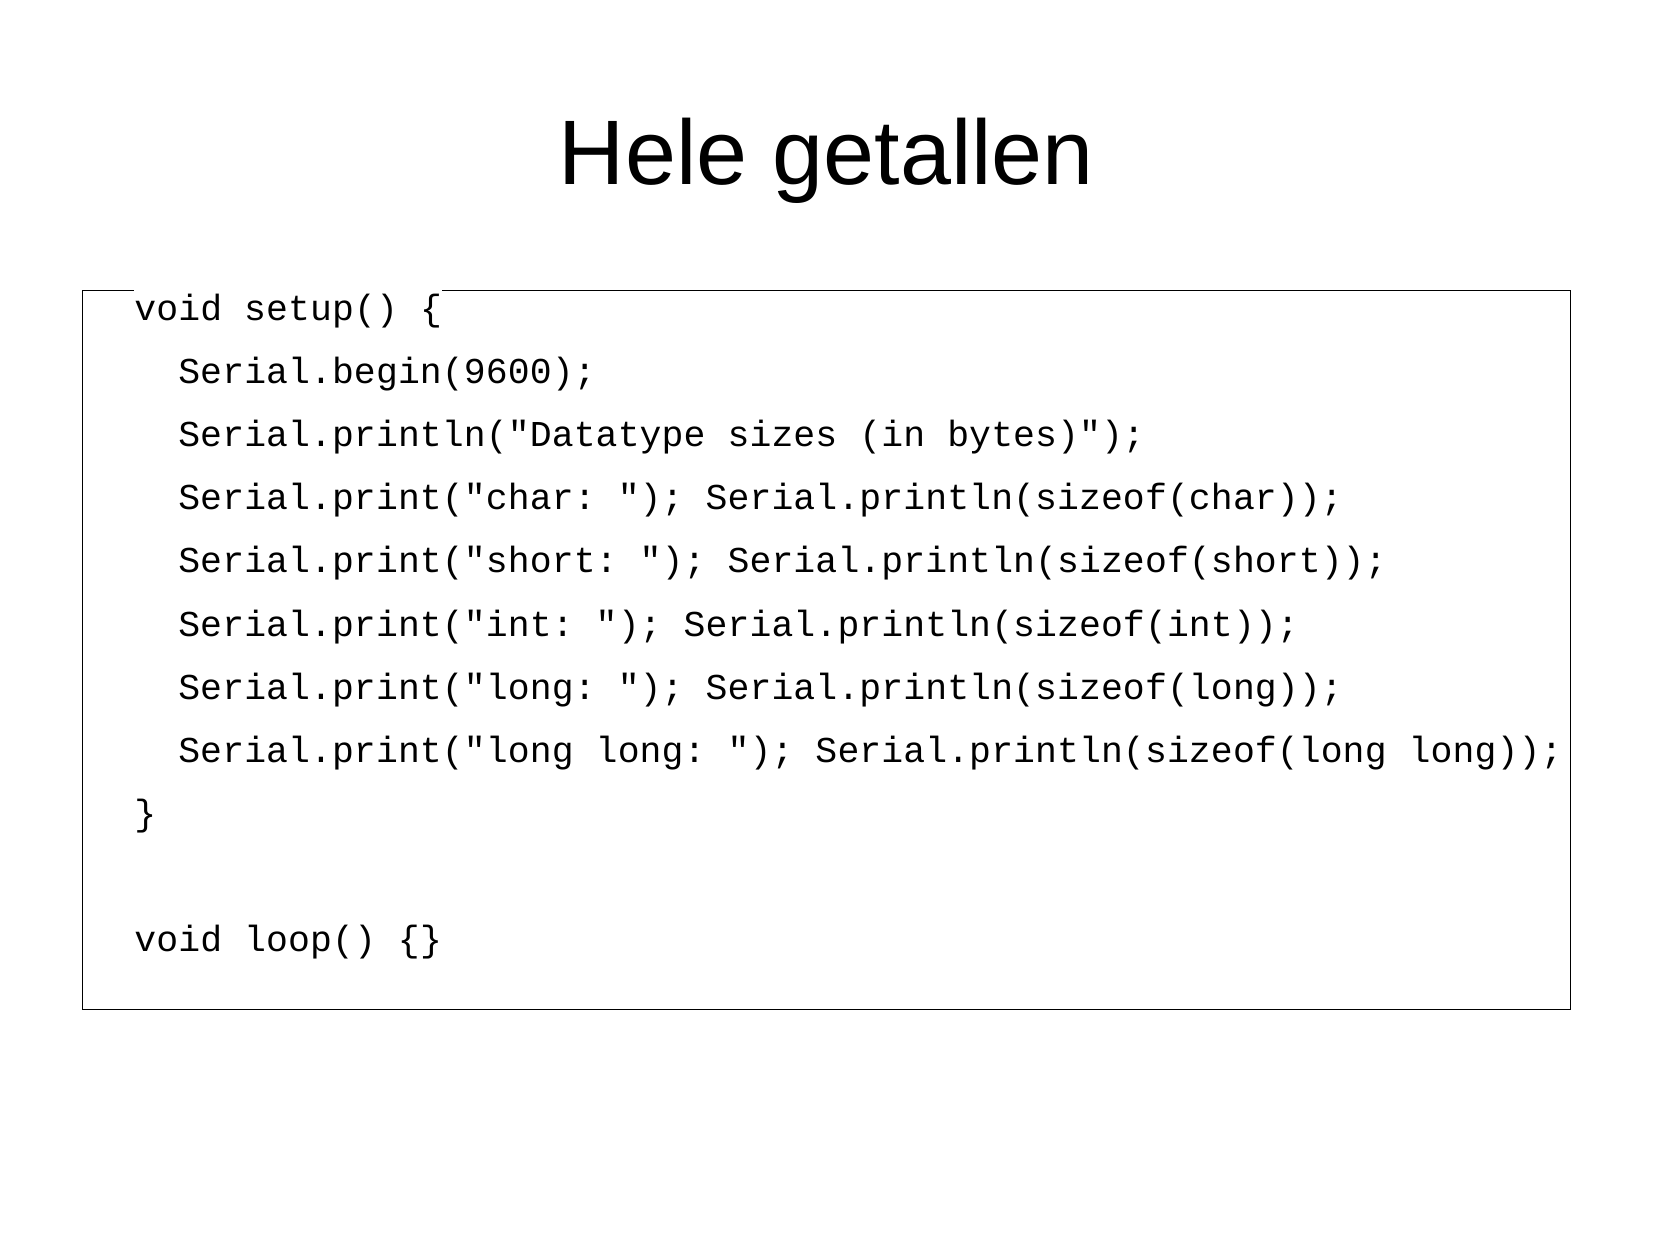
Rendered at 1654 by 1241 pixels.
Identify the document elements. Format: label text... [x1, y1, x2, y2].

title Hele getallen [82, 49, 1571, 257]
list void setup() { Serial.begin(9600); Serial.println("Datatype sizes (in bytes)"); Serial.print("char: "); Serial.println(sizeof(char)); Serial.print("short: "); Serial.println(sizeof(short)); Serial.print("int: "); Serial.println(sizeof(int)); Serial.print("long: "); Serial.println(sizeof(long)); Serial.print("long long: "); Serial.println(sizeof(long long)); } void loop() {} [82, 290, 1571, 1010]
